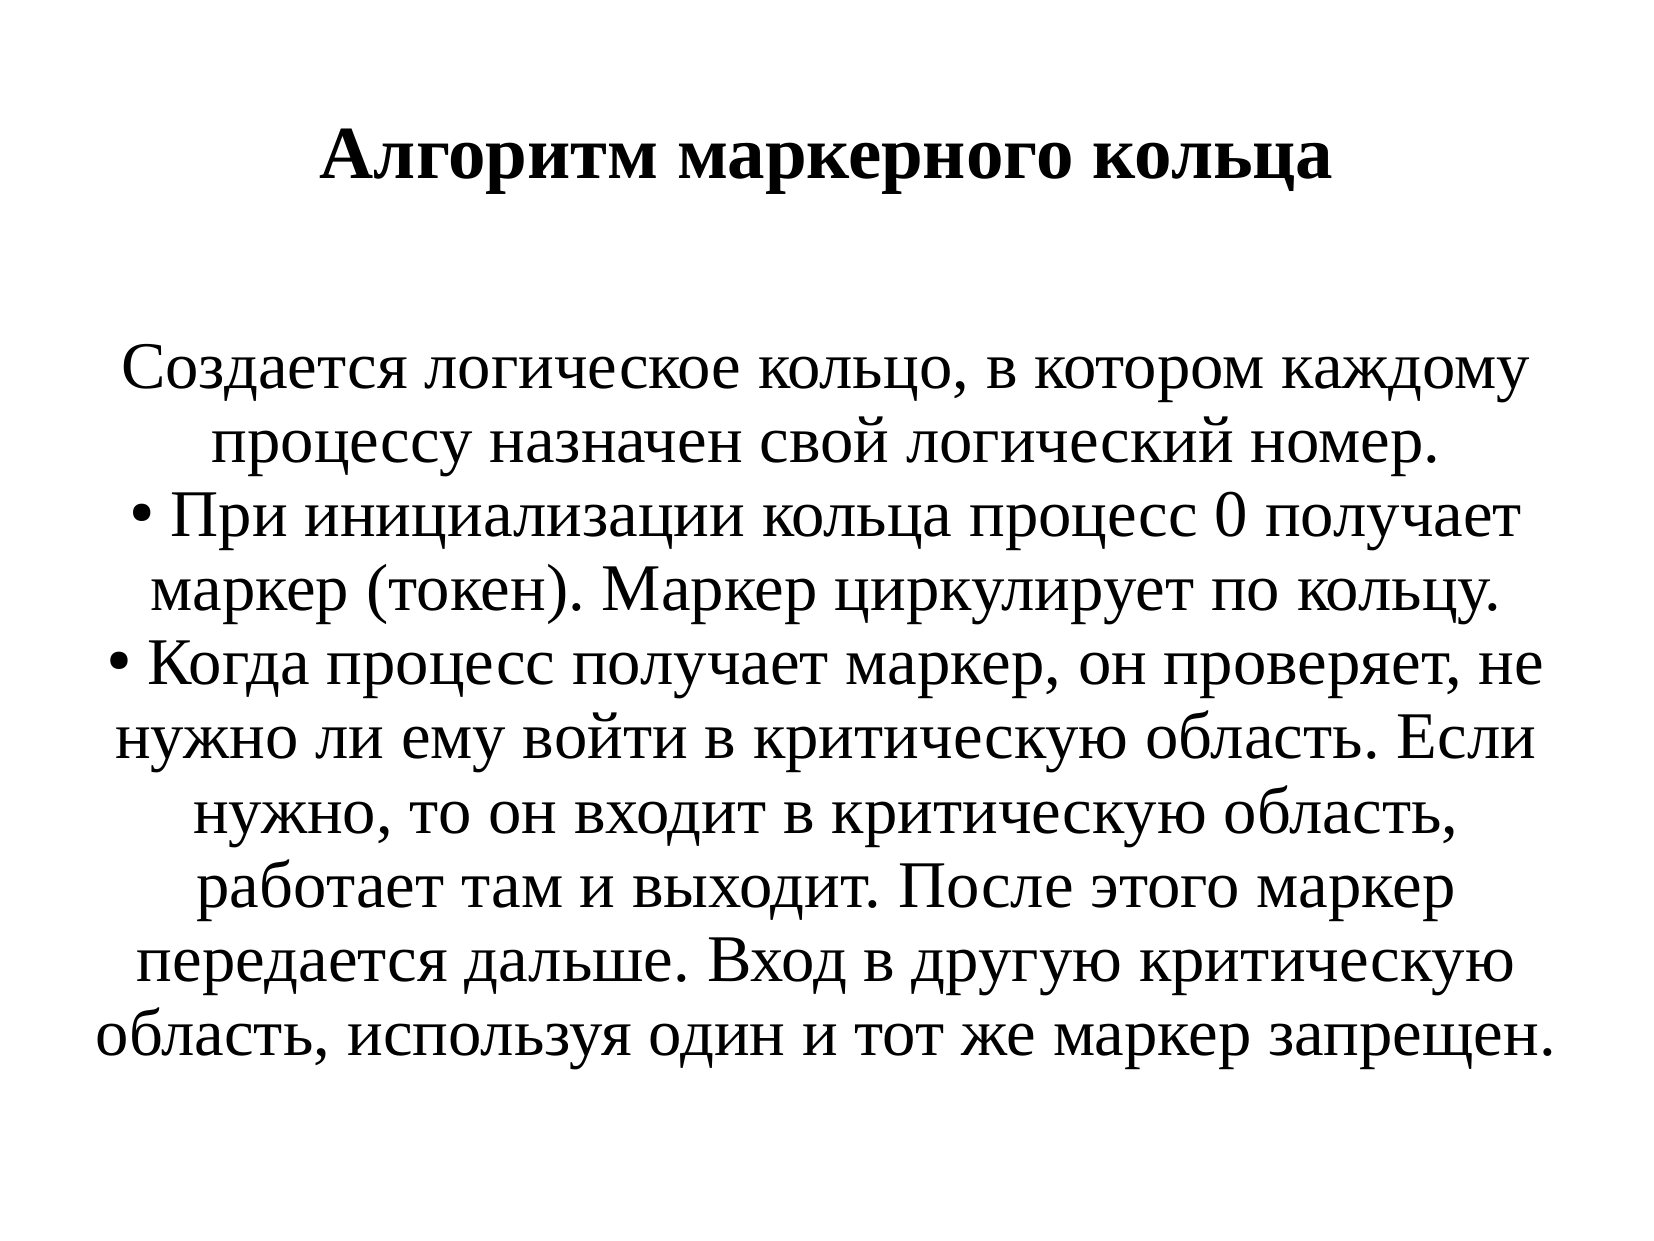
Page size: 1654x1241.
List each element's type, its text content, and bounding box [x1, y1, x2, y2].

subtitle Создается логическое кольцо, в котором каждому процессу назначен свой логический номер. При инициализации кольца процесс 0 получает маркер (токен). Маркер циркулирует по кольцу. Когда процесс получает маркер, он проверяет, не нужно ли ему войти в критическую область. Если нужно, то он входит в критическую область, работает там и выходит. После этого маркер передается дальше. Вход в другую критическую область, используя один и тот же маркер запрещен. [82, 297, 1571, 1102]
title Алгоритм маркерного кольца [82, 49, 1571, 257]
